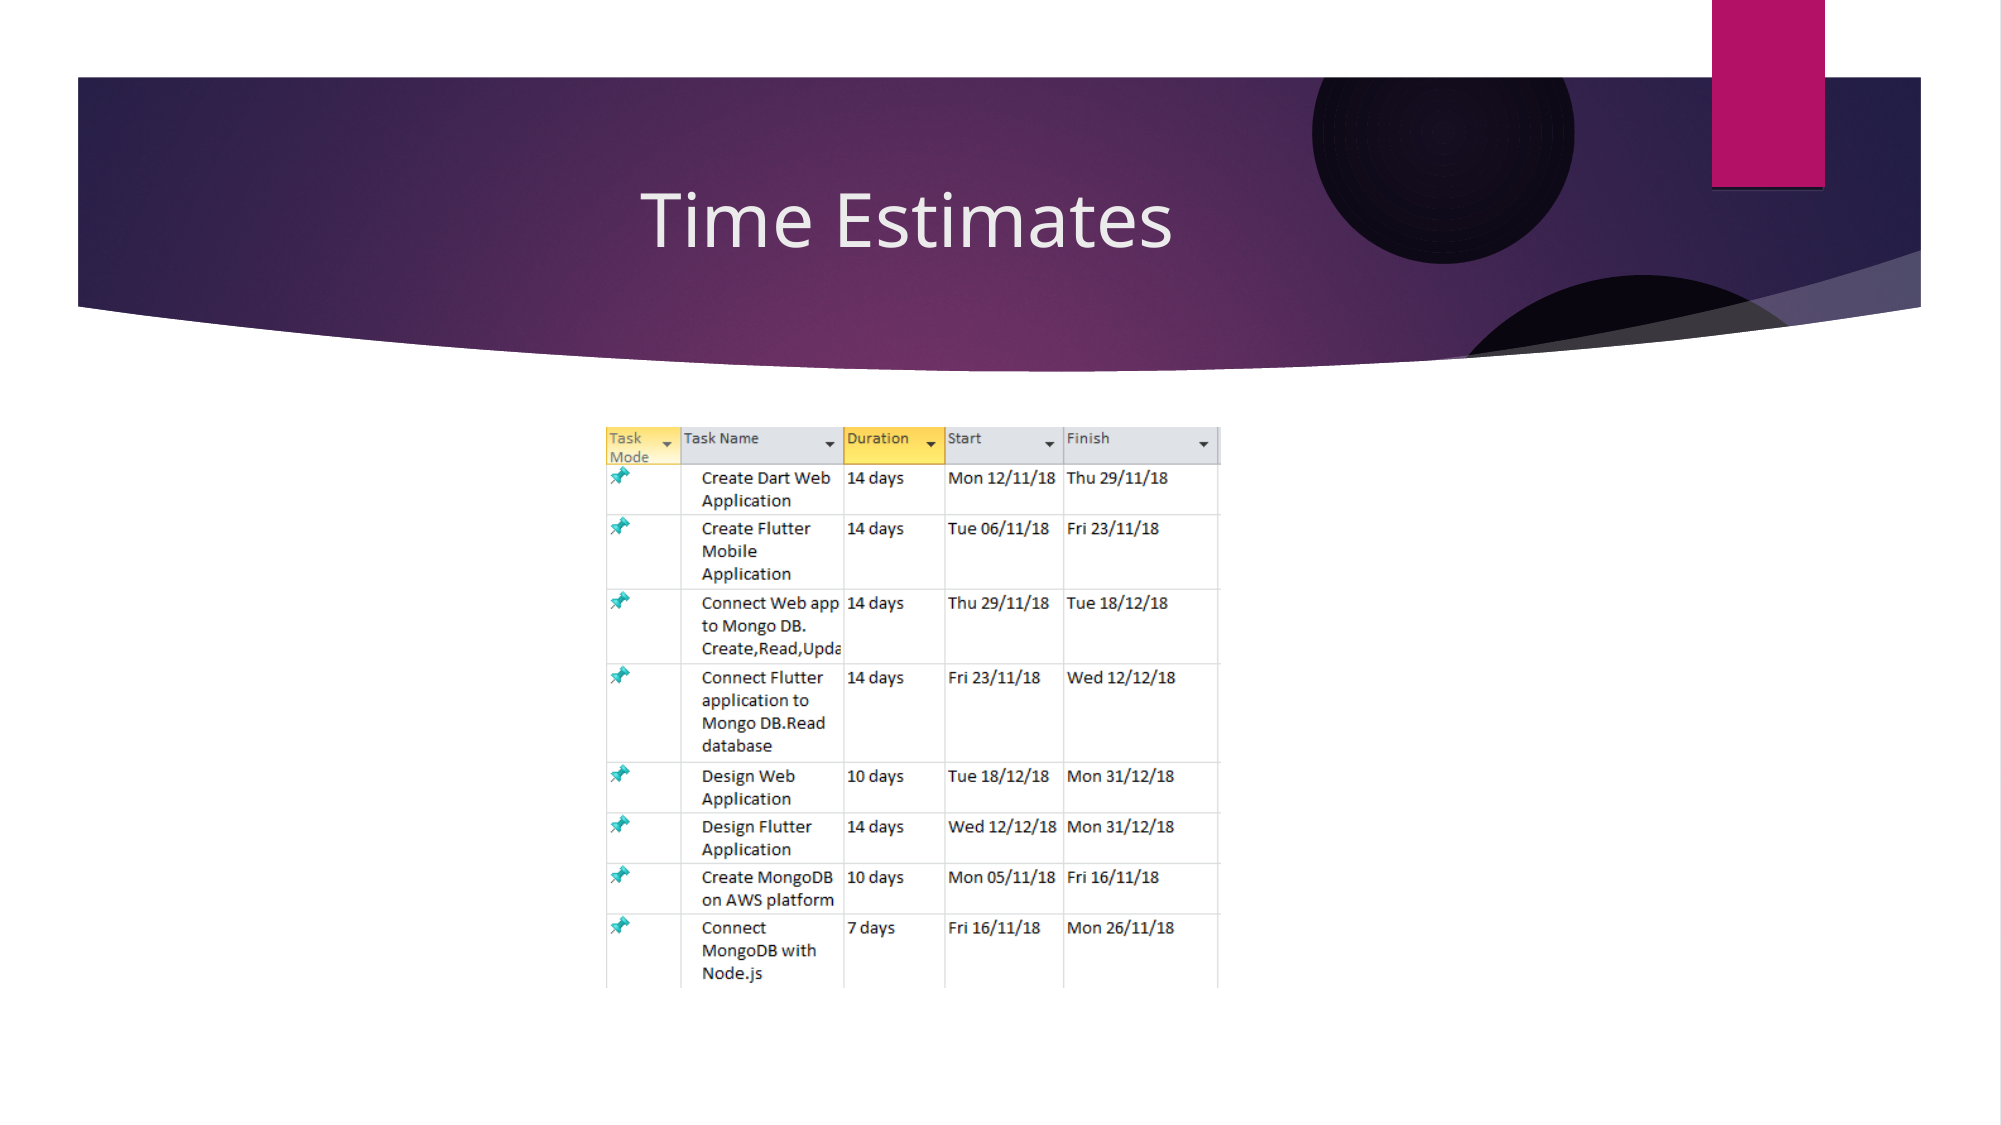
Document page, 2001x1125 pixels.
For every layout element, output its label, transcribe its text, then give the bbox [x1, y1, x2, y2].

picture [606, 427, 1221, 988]
title Time Estimates [189, 159, 1627, 276]
